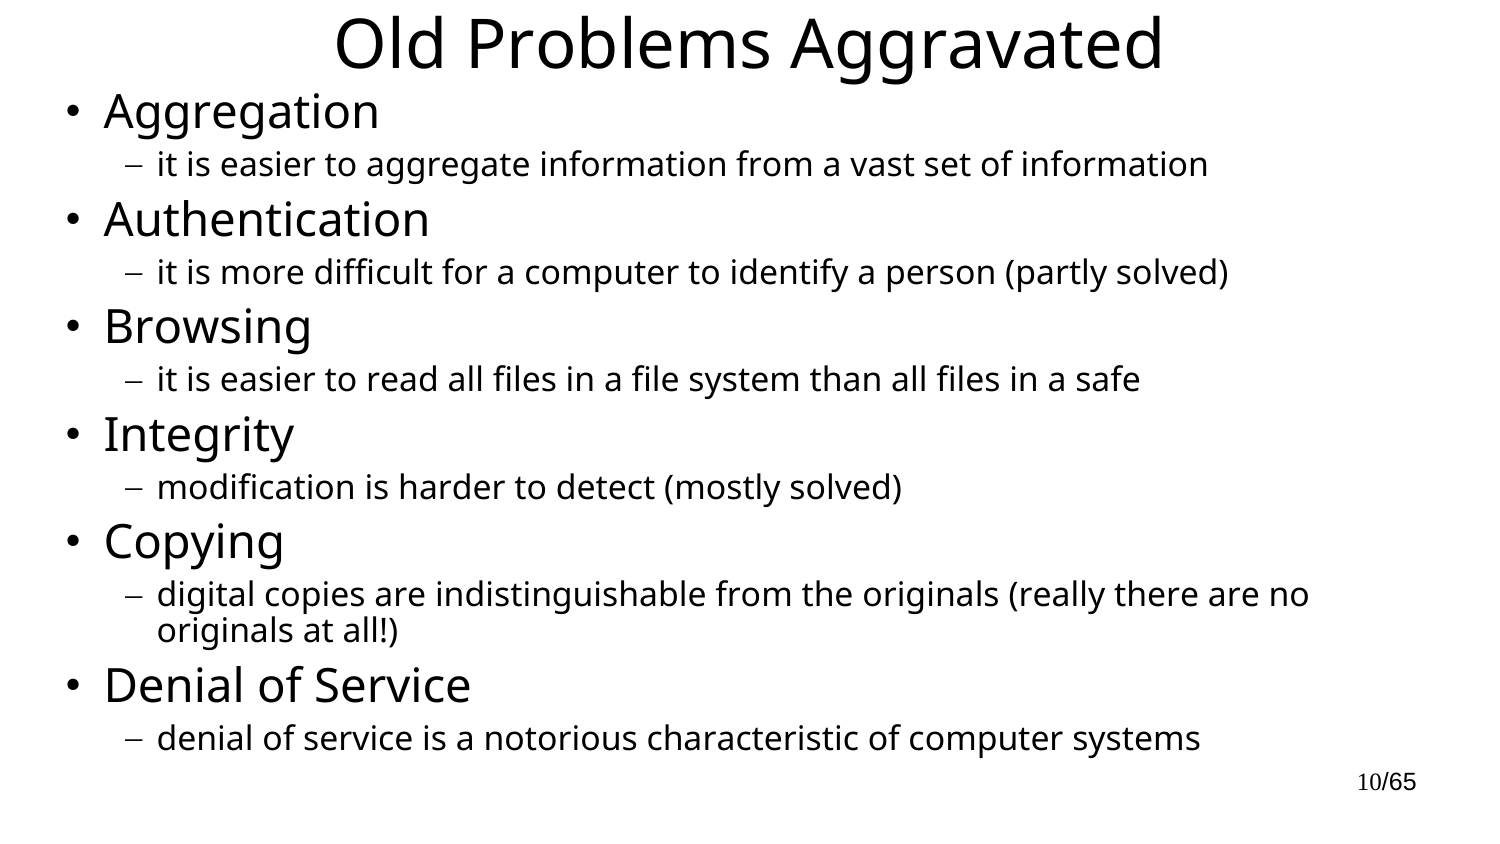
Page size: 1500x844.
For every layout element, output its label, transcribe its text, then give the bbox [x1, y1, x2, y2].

list Aggregation it is easier to aggregate information from a vast set of information Authentication it is more difficult for a computer to identify a person (partly solved)‏ Browsing it is easier to read all files in a file system than all files in a safe Integrity modification is harder to detect (mostly solved)‏ Copying digital copies are indistinguishable from the originals (really there are no originals at all!)‏ Denial of Service denial of service is a notorious characteristic of computer systems [50, 80, 1463, 768]
title Old Problems Aggravated [112, 0, 1388, 80]
